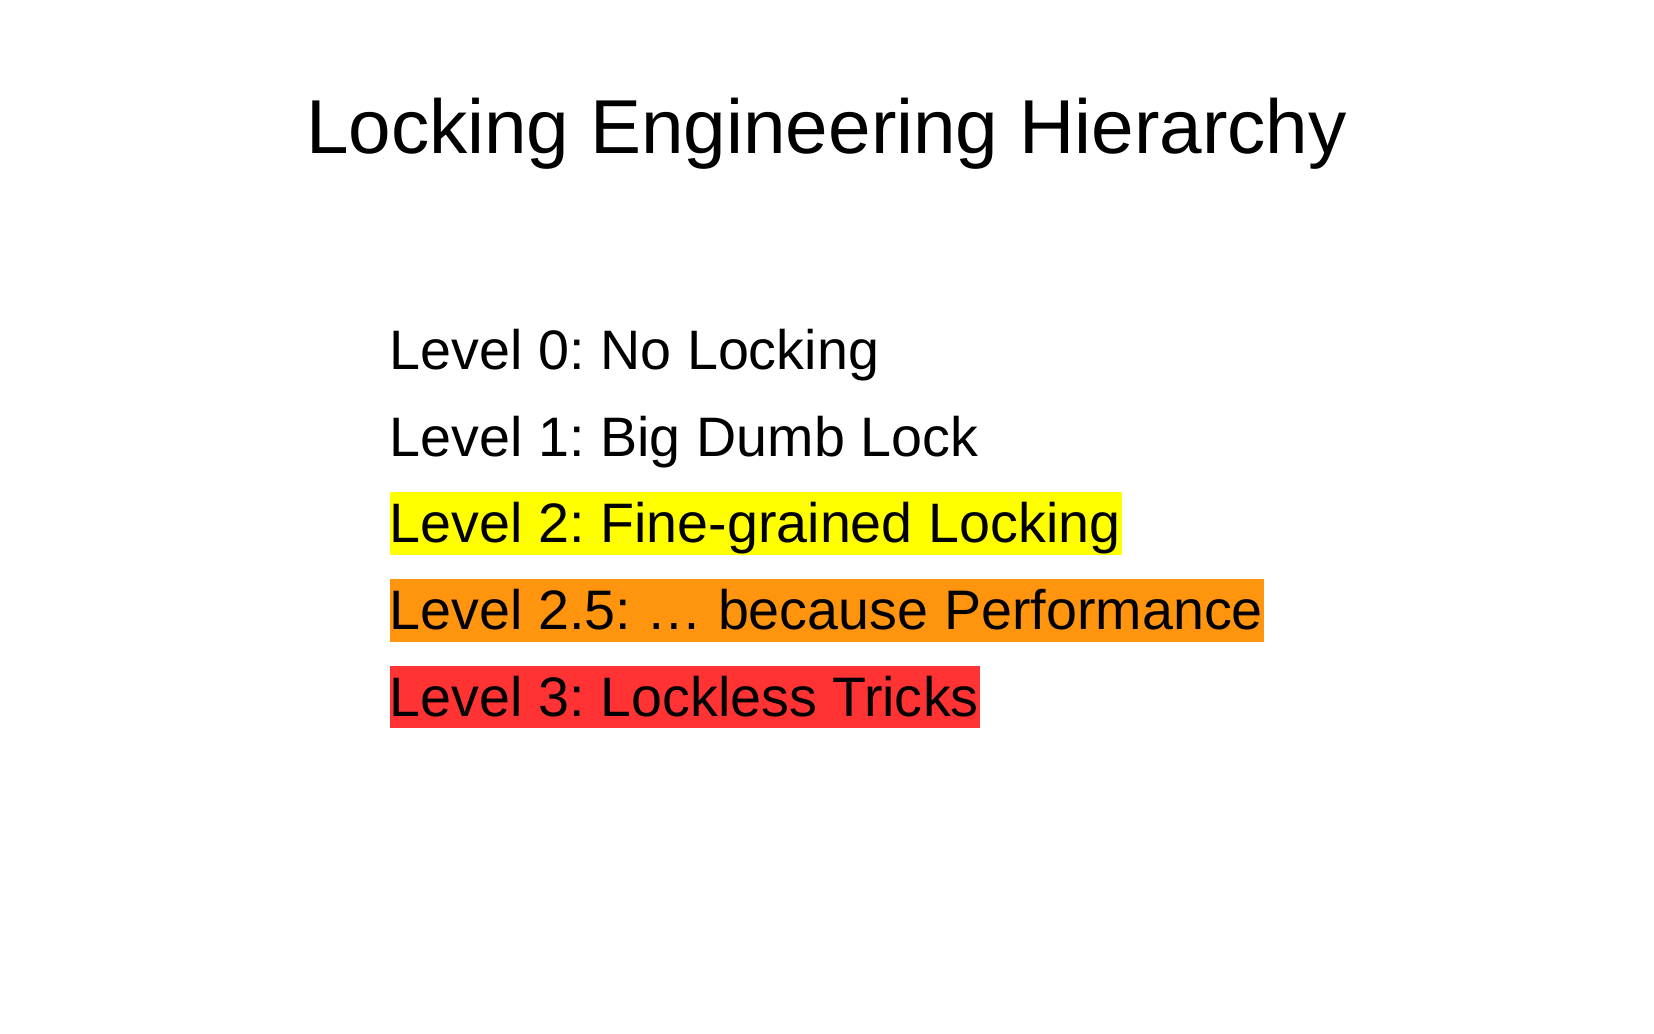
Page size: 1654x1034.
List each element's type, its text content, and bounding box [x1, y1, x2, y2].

title Locking Engineering Hierarchy [82, 41, 1571, 214]
list Level 0: No Locking Level 1: Big Dumb Lock Level 2: Fine-grained Locking Level 2.5: … because Performance Level 3: Lockless Tricks [389, 318, 1654, 1034]
